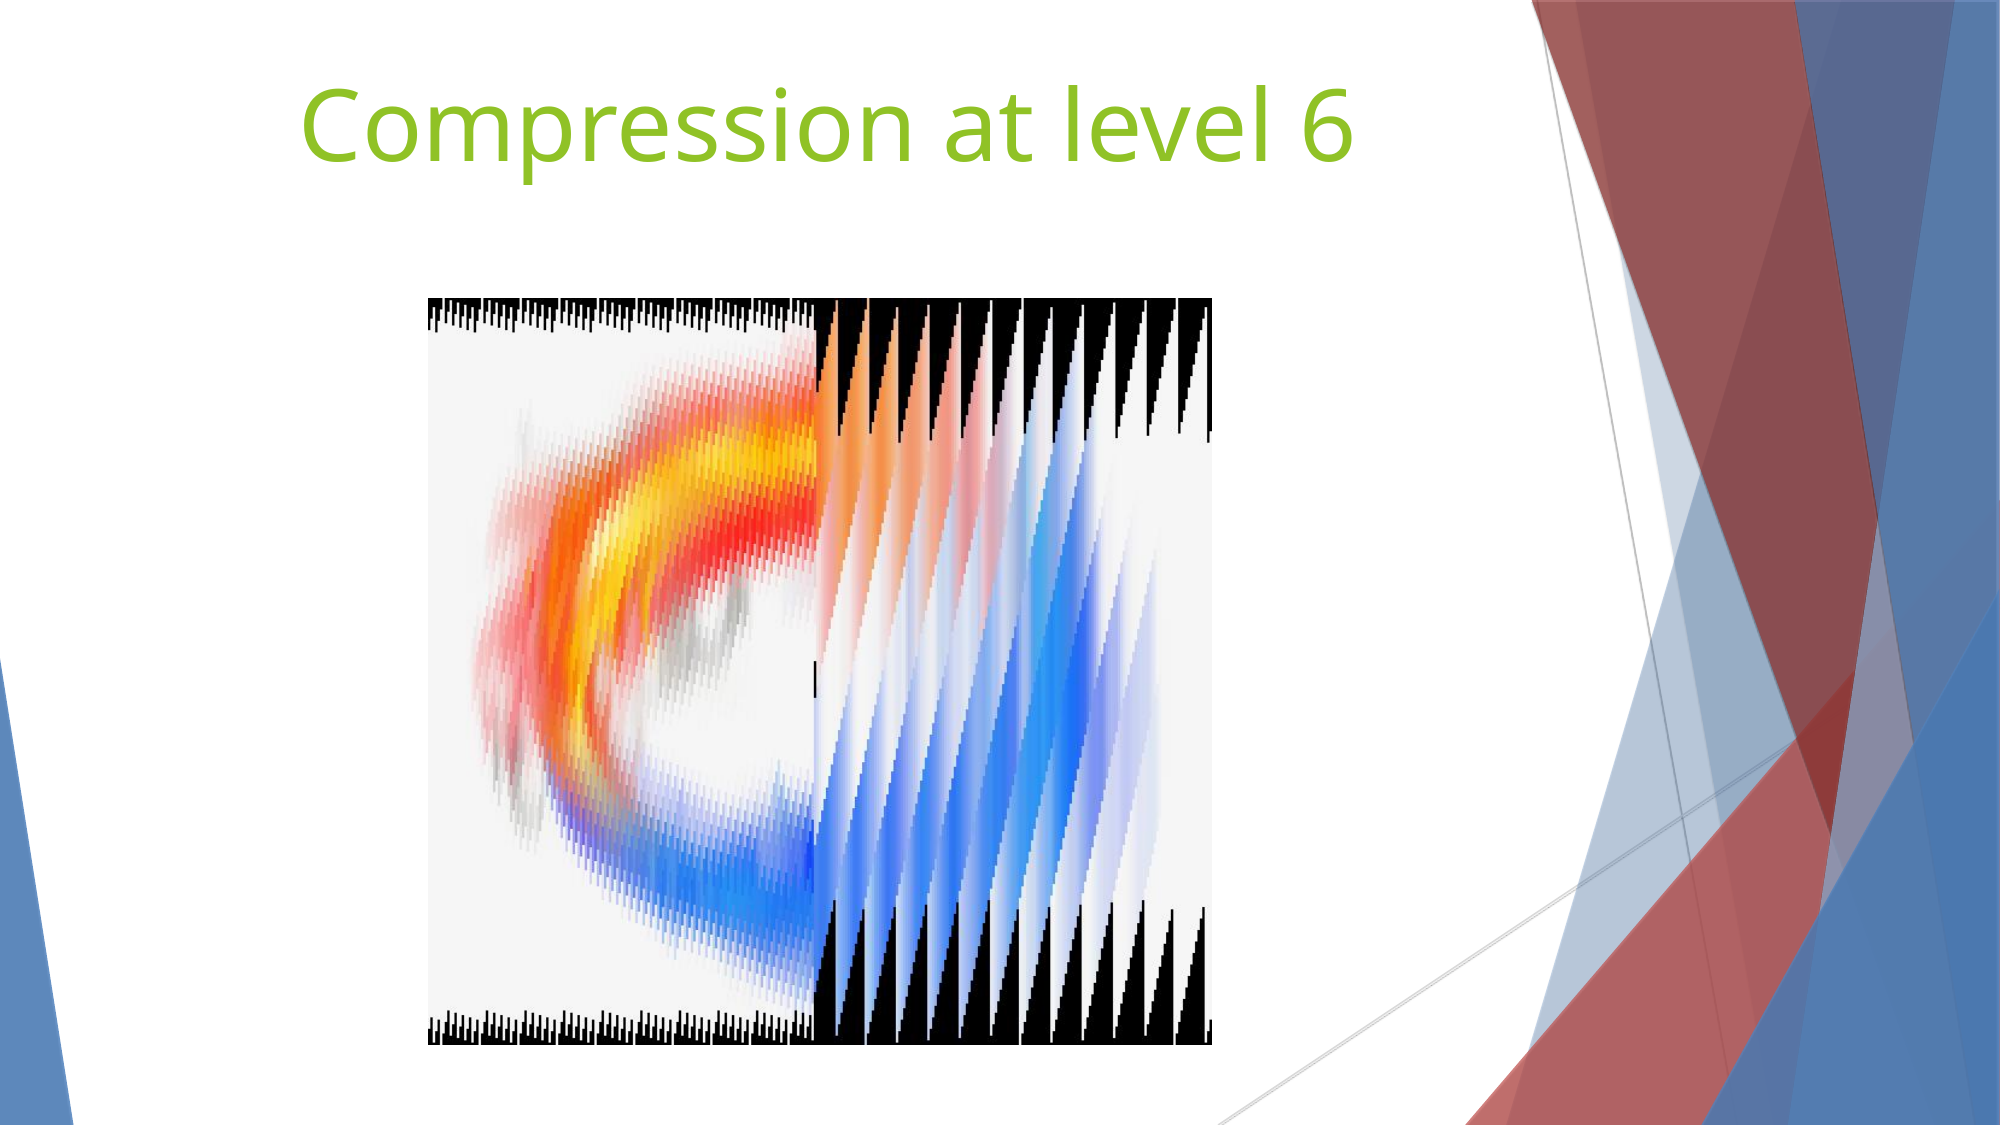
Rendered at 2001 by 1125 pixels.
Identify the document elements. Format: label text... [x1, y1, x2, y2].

text_box Compression at level 6 [284, 53, 1695, 271]
picture [428, 298, 1212, 1045]
